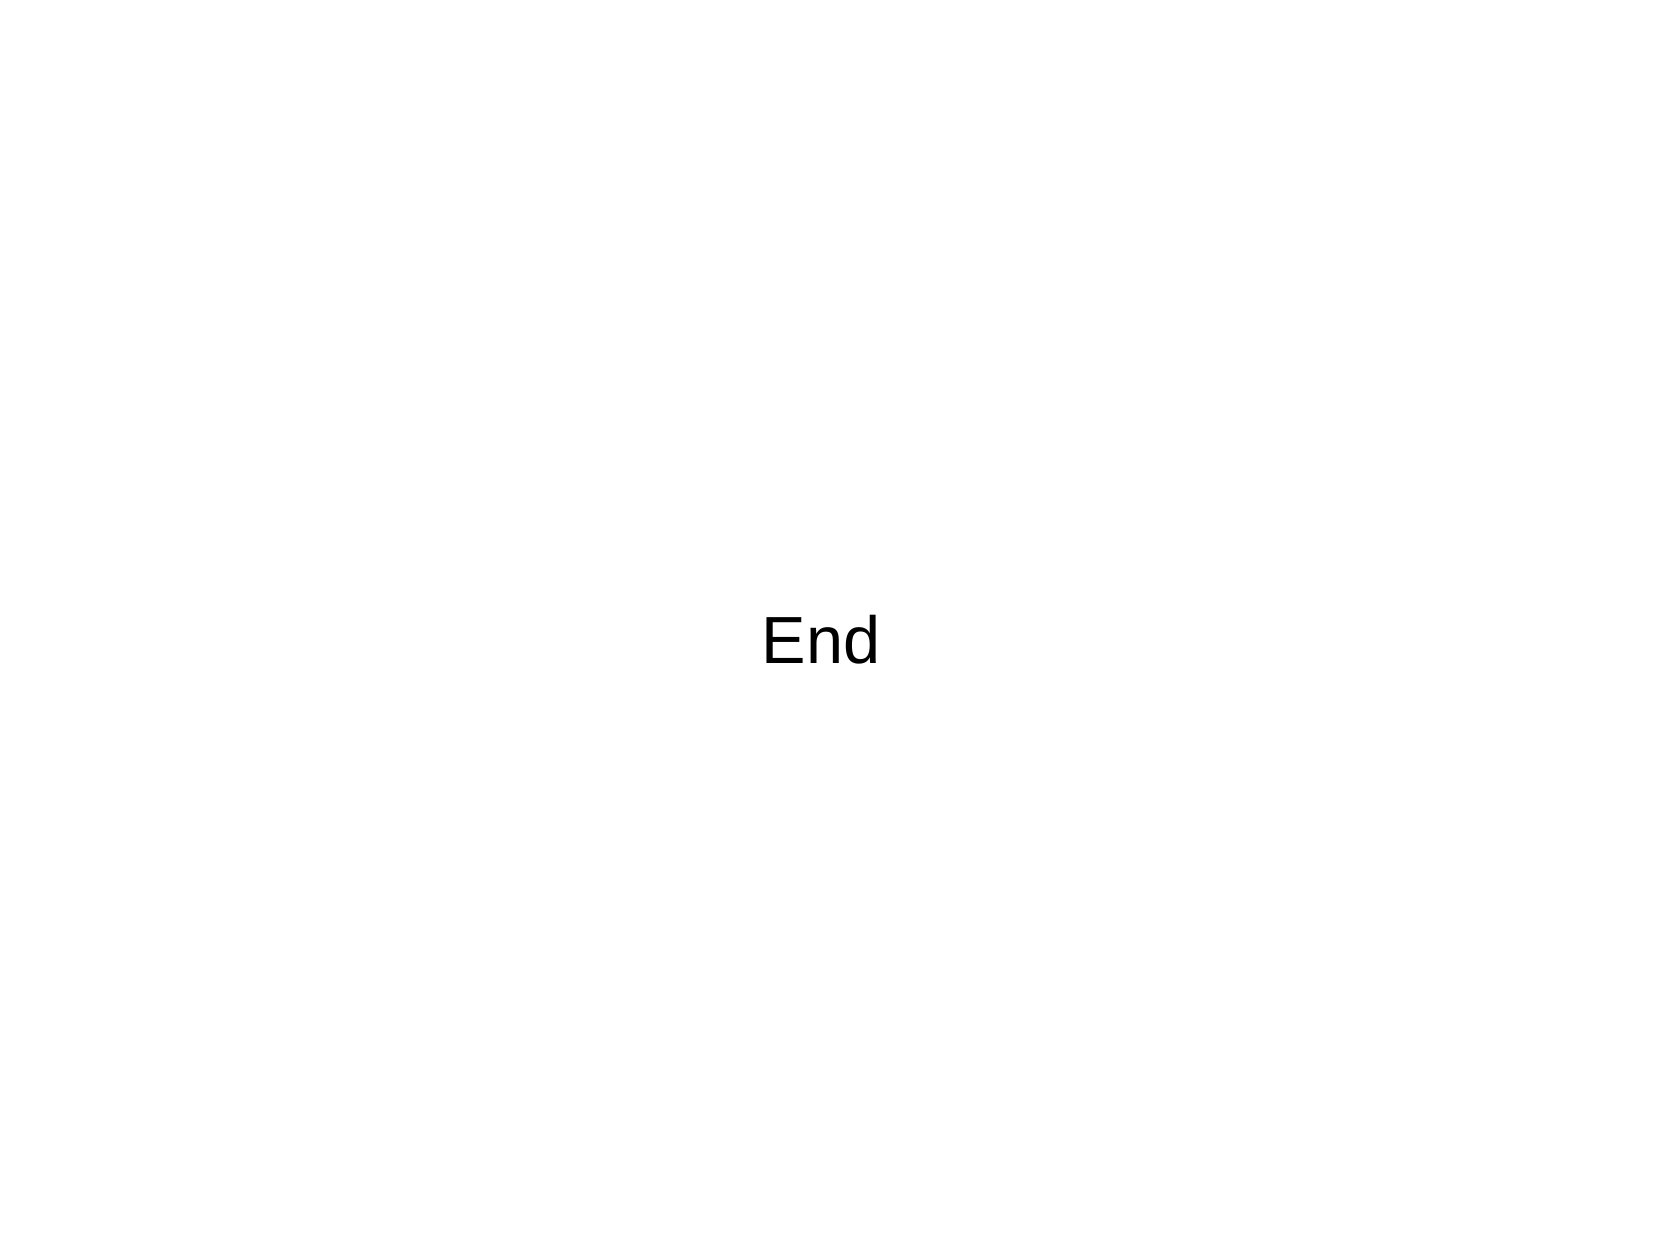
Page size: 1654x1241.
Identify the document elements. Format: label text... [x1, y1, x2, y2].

list End [690, 603, 909, 808]
